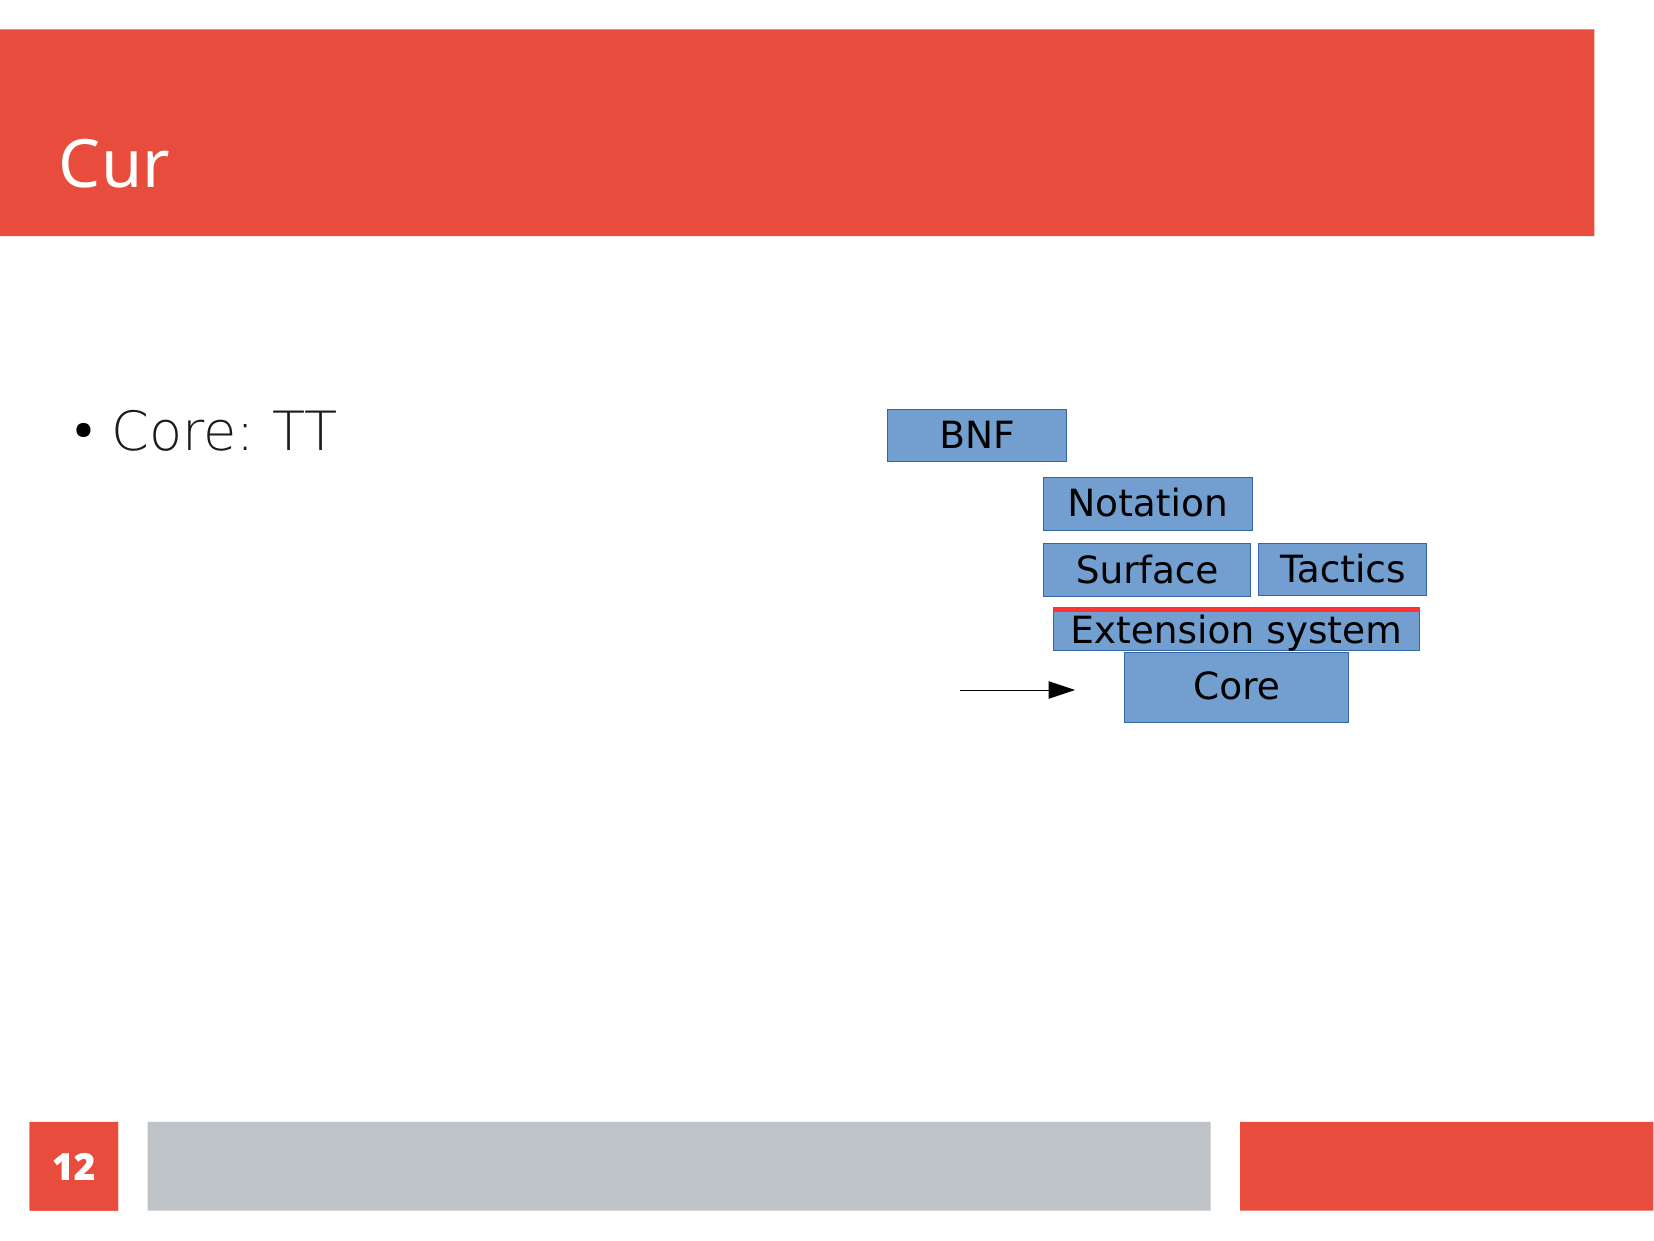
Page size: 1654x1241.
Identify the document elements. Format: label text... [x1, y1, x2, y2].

text_box Core [1124, 652, 1349, 723]
list Core: TT [59, 324, 794, 1093]
text_box Surface [1043, 543, 1251, 597]
text_box BNF [887, 409, 1067, 462]
text_box Tactics [1258, 543, 1427, 596]
text_box Notation [1043, 477, 1253, 531]
title Cur [59, 59, 1595, 207]
text_box Extension system [1053, 612, 1420, 651]
